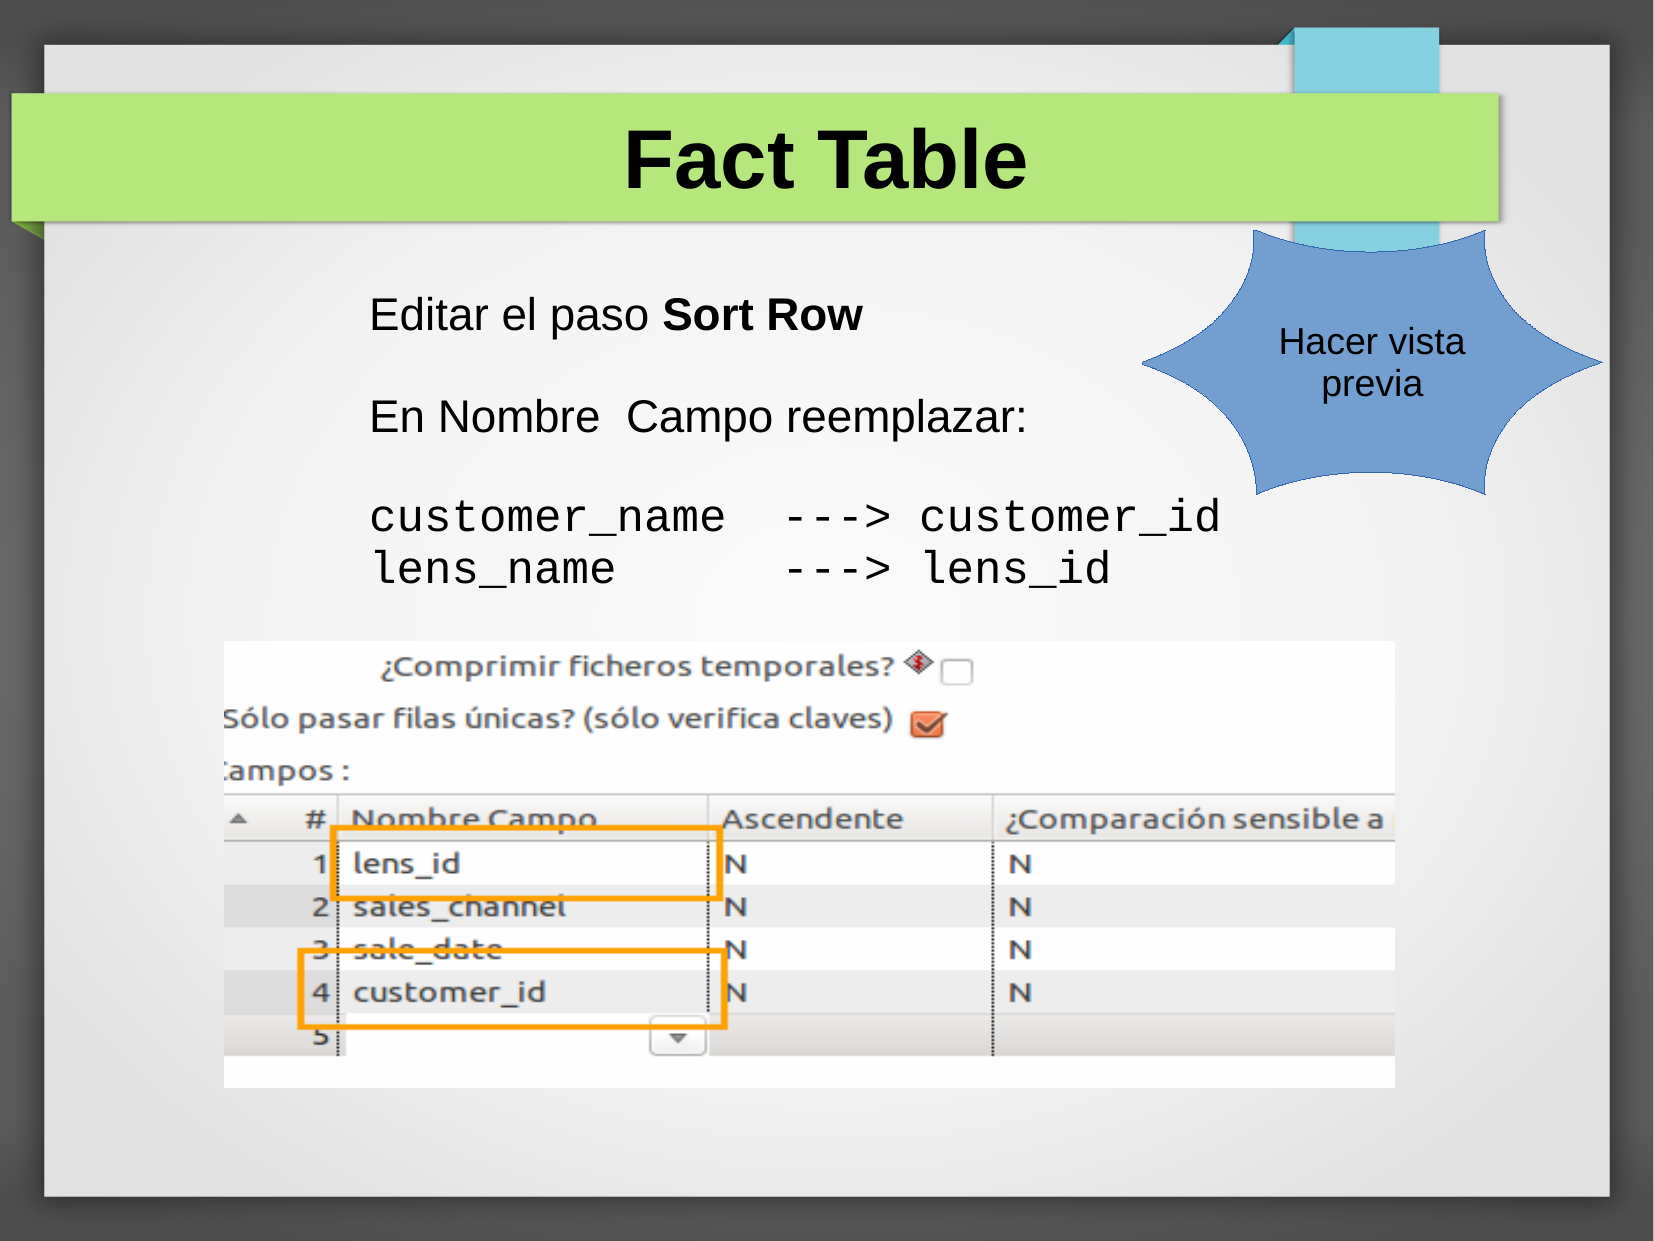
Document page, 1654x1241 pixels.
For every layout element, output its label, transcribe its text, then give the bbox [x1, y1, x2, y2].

picture [0, 0, 1654, 1241]
text_box Hacer vista previa [1142, 230, 1603, 495]
text_box Editar el paso Sort Row En Nombre Campo reemplazar: customer_name ---> customer_id lens_name ---> lens_id [354, 281, 1333, 606]
title Fact Table [70, 106, 1583, 213]
